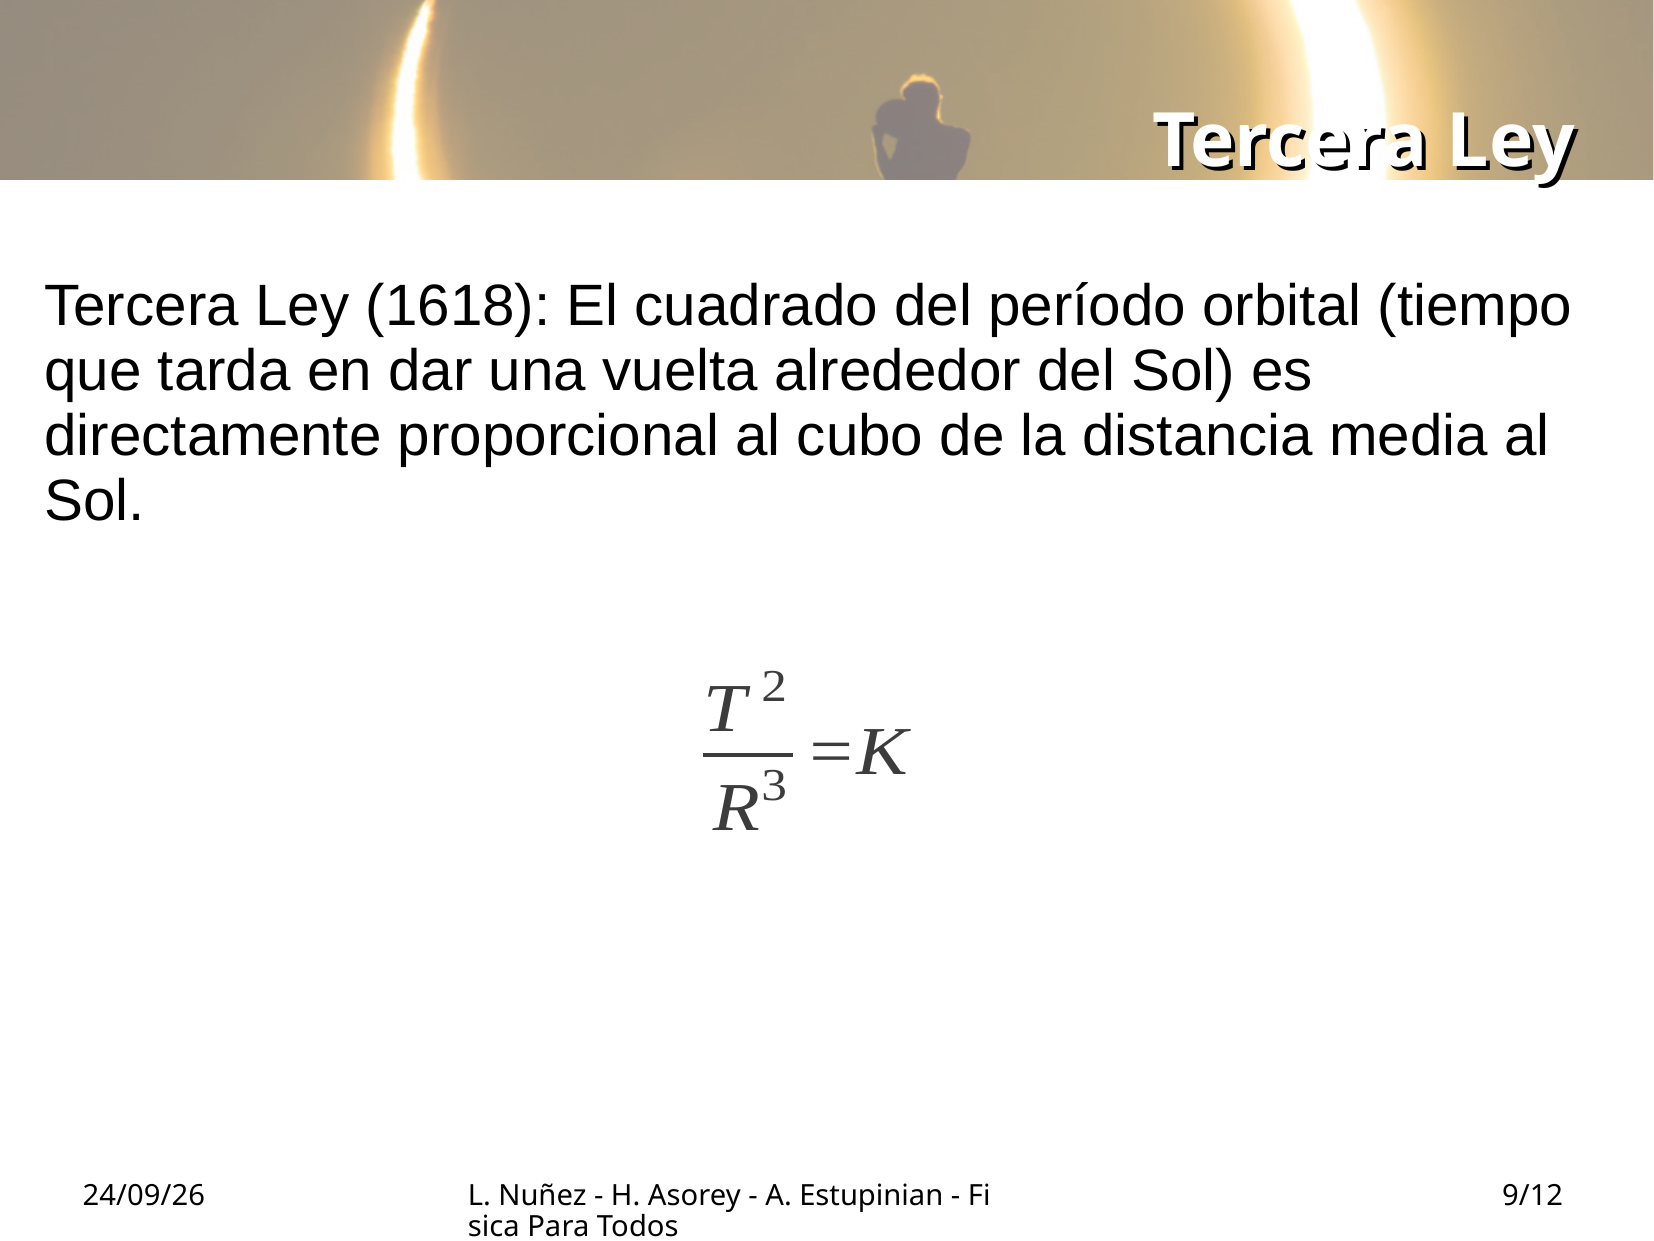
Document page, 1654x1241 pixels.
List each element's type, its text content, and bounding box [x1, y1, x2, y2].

picture [0, 0, 1654, 180]
chart [679, 620, 953, 846]
title Tercera Ley [86, 49, 1576, 226]
text_box Tercera Ley (1618): El cuadrado del período orbital (tiempo que tarda en dar una vuelta alrededor del Sol) es directamente proporcional al cubo de la distancia media al Sol. [29, 265, 1654, 541]
